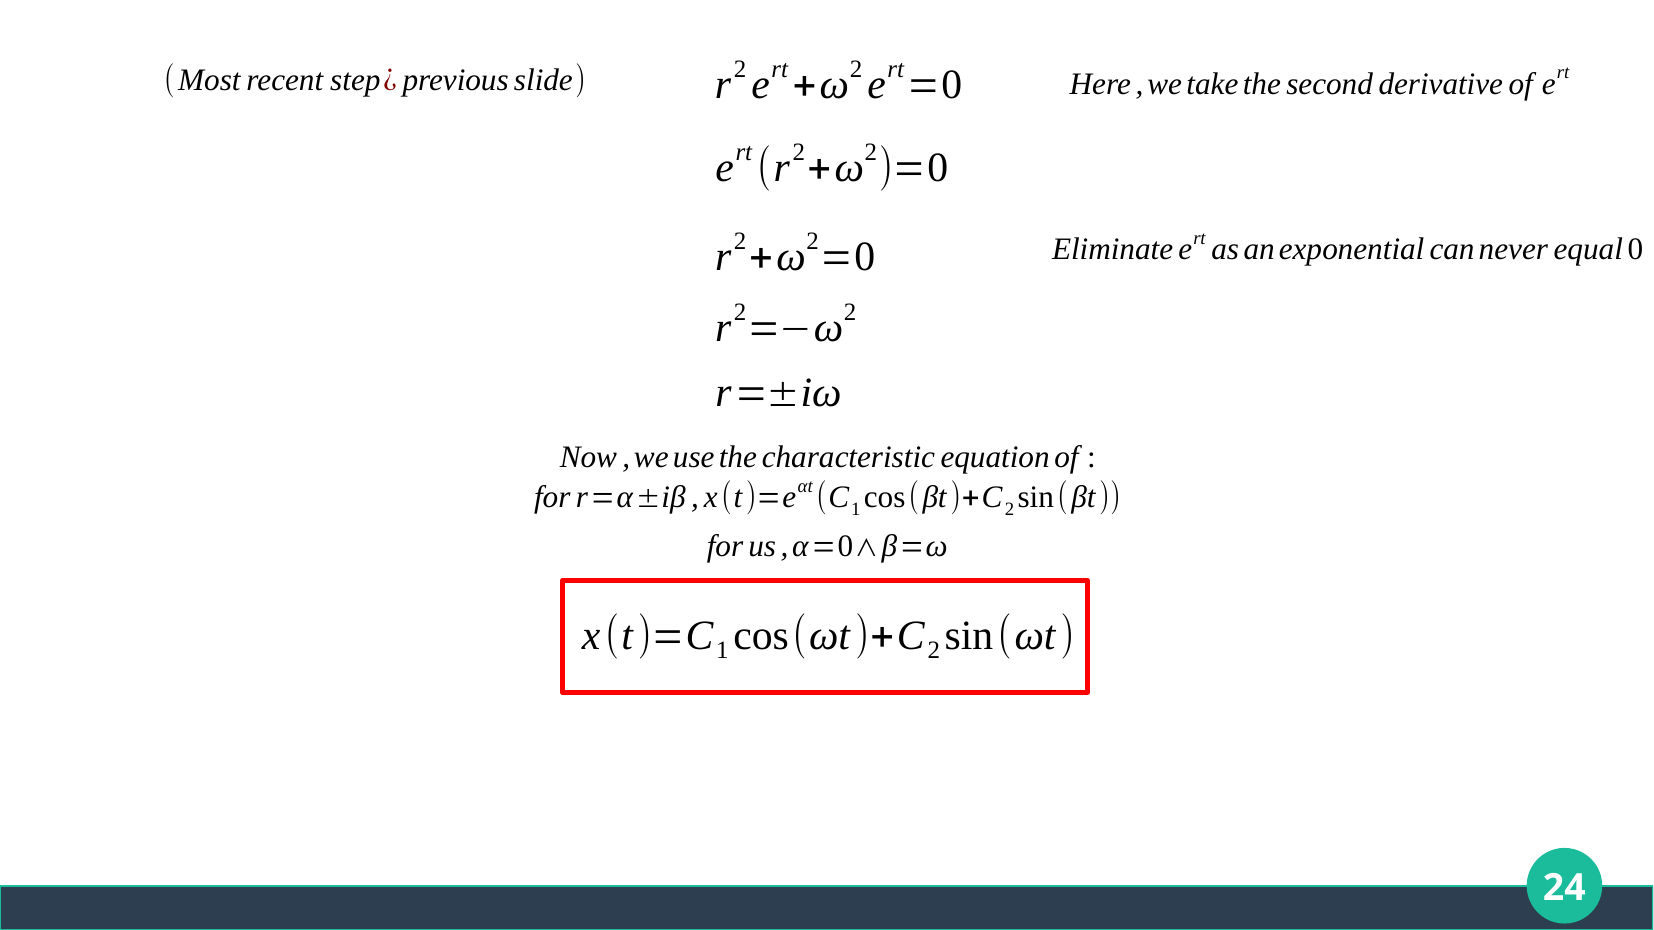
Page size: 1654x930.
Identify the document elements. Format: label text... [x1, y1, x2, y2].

chart [579, 610, 1075, 665]
chart [714, 368, 843, 415]
chart [714, 55, 963, 108]
chart [714, 138, 949, 194]
chart [1050, 227, 1644, 267]
chart [532, 439, 1121, 520]
chart [1067, 61, 1571, 102]
chart [164, 61, 586, 100]
chart [705, 528, 949, 564]
chart [714, 226, 876, 279]
chart [714, 297, 857, 350]
title How are they used in Physics? [58, 36, 1594, 156]
